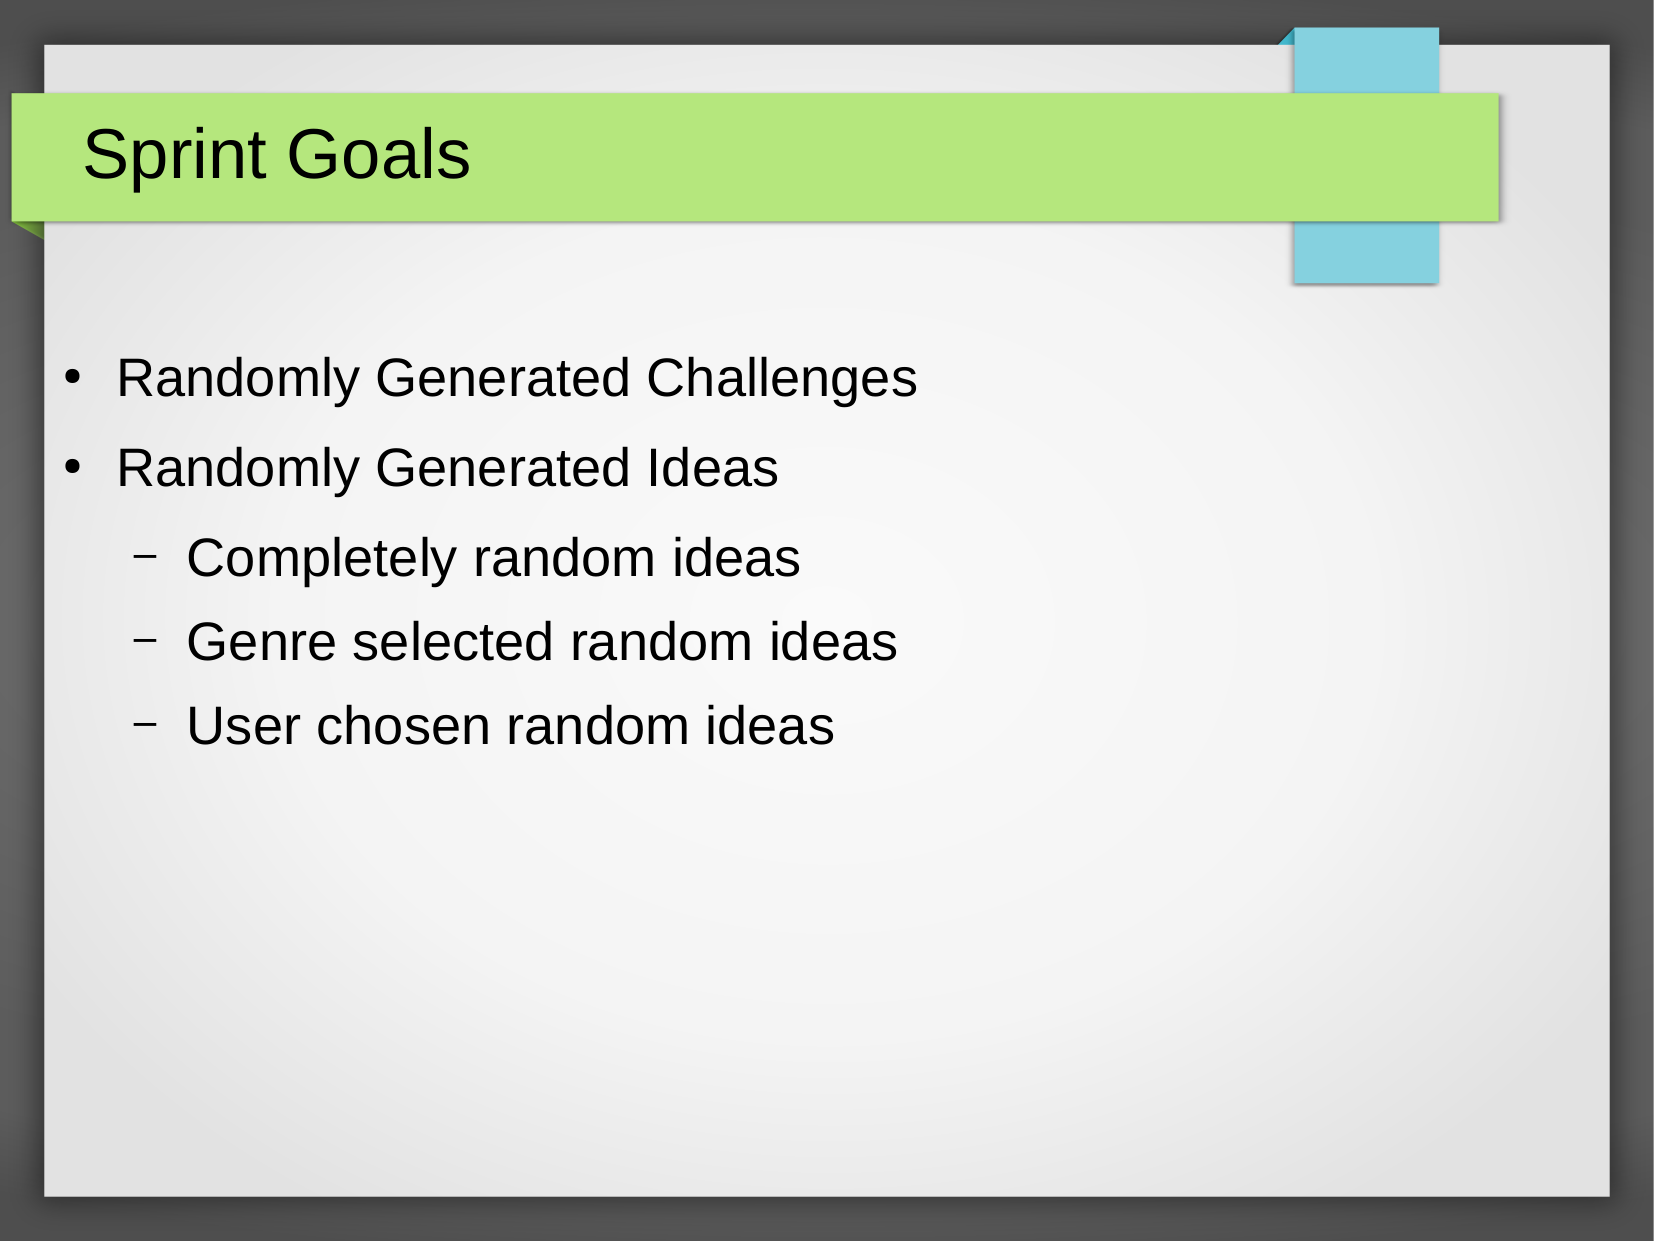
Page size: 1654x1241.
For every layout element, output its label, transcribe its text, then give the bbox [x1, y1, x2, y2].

title Sprint Goals [82, 94, 1264, 213]
list Randomly Generated Challenges Randomly Generated Ideas Completely random ideas Genre selected random ideas User chosen random ideas [45, 257, 1534, 977]
picture [0, 0, 1654, 1241]
